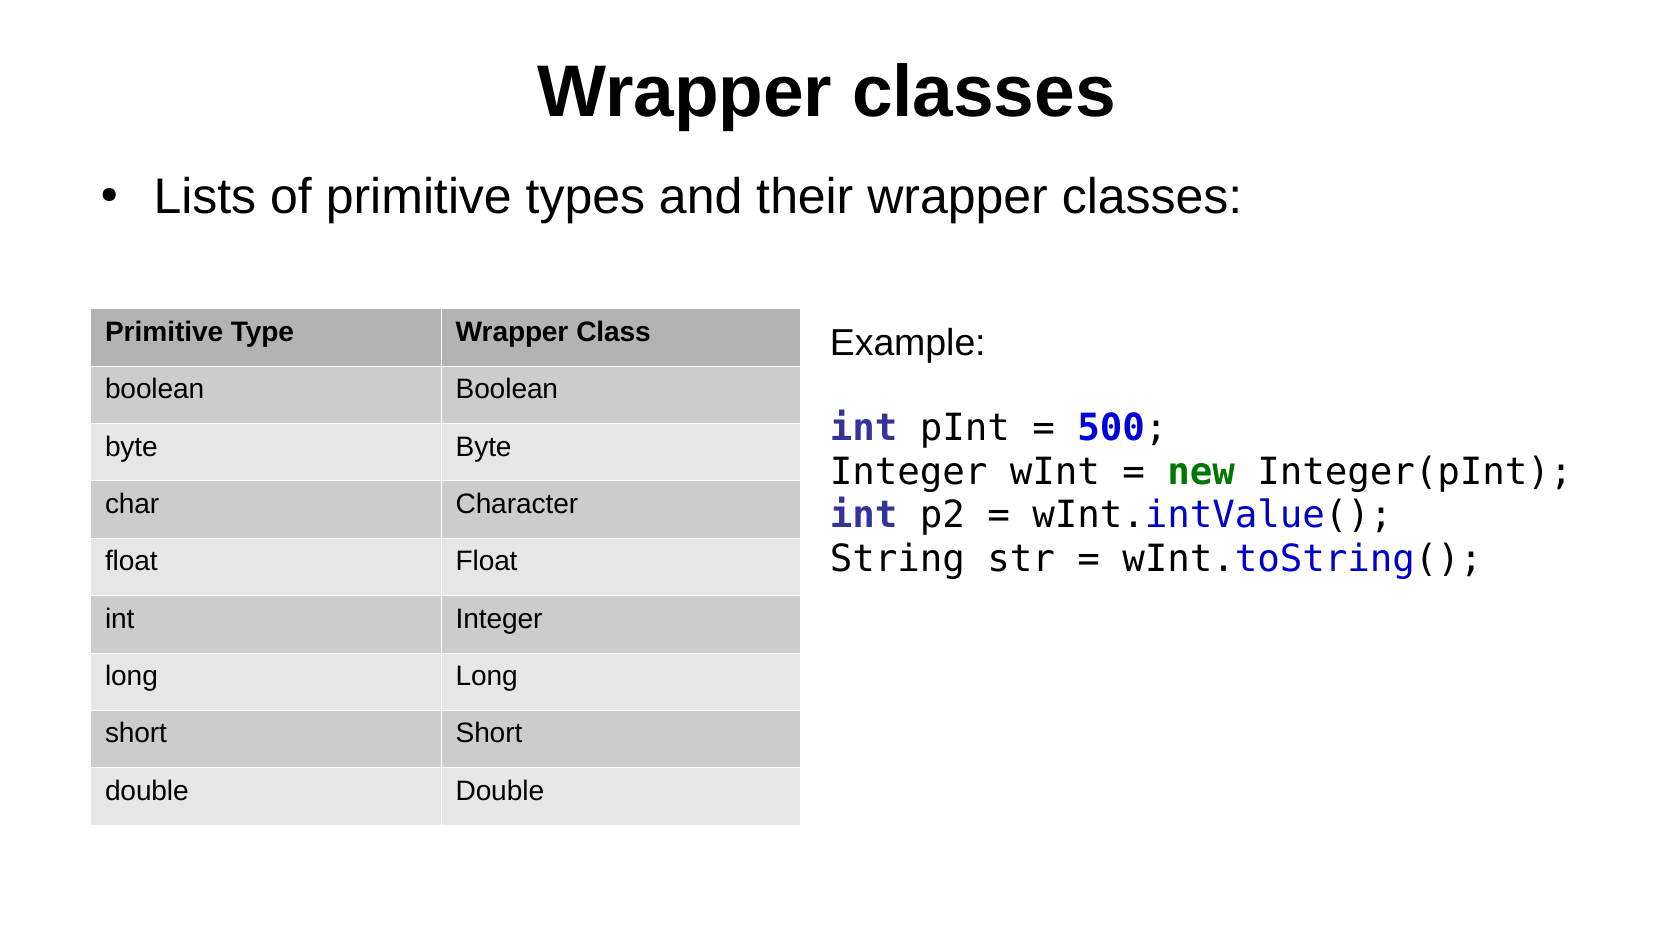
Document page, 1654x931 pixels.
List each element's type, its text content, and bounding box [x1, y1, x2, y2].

table_cell Byte [442, 424, 800, 480]
table_cell Short [442, 711, 800, 767]
table_cell Double [442, 768, 800, 825]
title Wrapper classes [82, 37, 1571, 147]
table_cell Long [442, 654, 800, 710]
table_cell Integer [442, 596, 800, 653]
table_header Primitive Type [91, 309, 441, 366]
table_cell Float [442, 539, 800, 595]
table_cell short [91, 711, 441, 767]
table_cell boolean [91, 367, 441, 423]
table_cell long [91, 654, 441, 710]
table_cell char [91, 481, 441, 538]
text_box Example: int pInt = 500; Integer wInt = new Integer(pInt); int p2 = wInt.intValue(); String str = wInt.toString(); [814, 314, 1630, 740]
table_cell byte [91, 424, 441, 480]
table_cell Boolean [442, 367, 800, 423]
list Lists of primitive types and their wrapper classes: [82, 168, 1583, 346]
table_cell int [91, 596, 441, 653]
table_header Wrapper Class [442, 309, 800, 366]
table_cell float [91, 539, 441, 595]
table_cell Character [442, 481, 800, 538]
table_cell double [91, 768, 441, 825]
